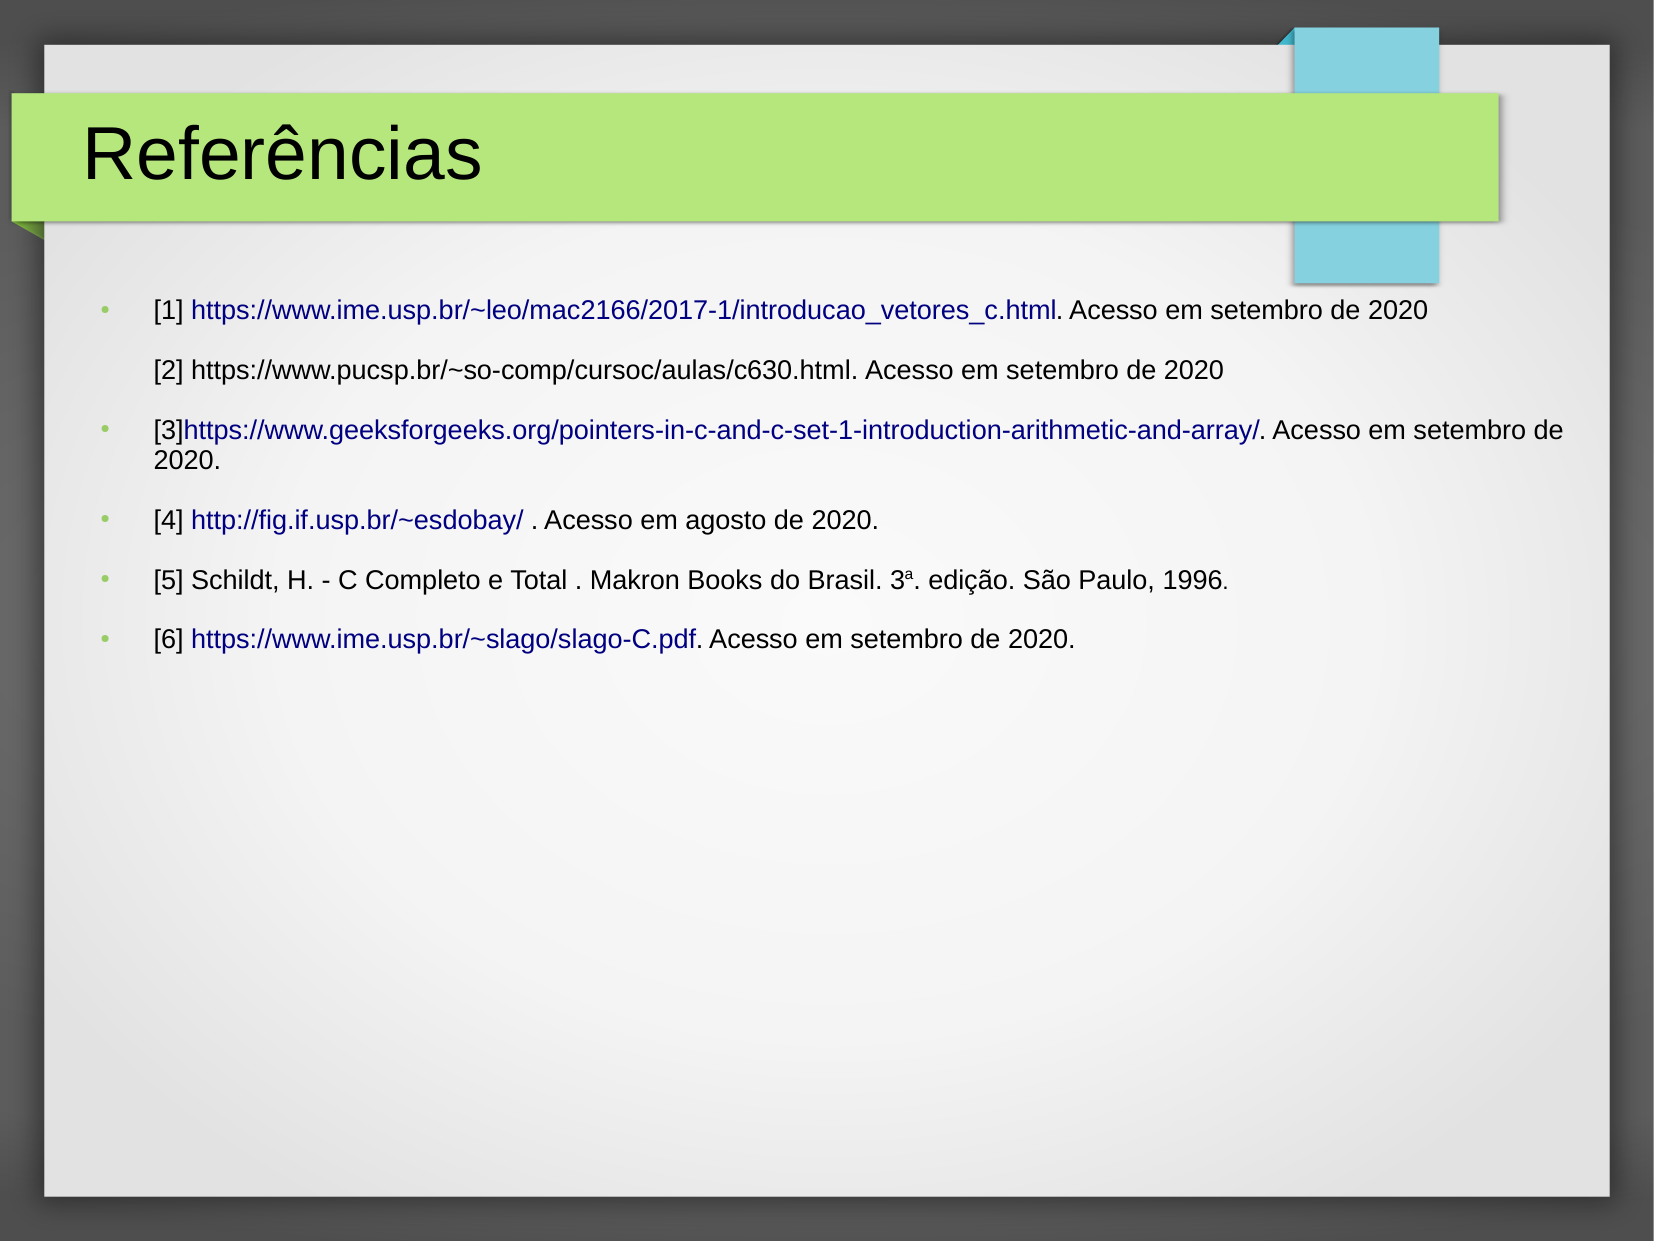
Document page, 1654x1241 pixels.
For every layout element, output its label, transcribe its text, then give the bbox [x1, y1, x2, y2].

title Referências [82, 94, 1264, 213]
list [1] https://www.ime.usp.br/~leo/mac2166/2017-1/introducao_vetores_c.html. Acesso em setembro de 2020 [2] https://www.pucsp.br/~so-comp/cursoc/aulas/c630.html. Acesso em setembro de 2020 [3]https://www.geeksforgeeks.org/pointers-in-c-and-c-set-1-introduction-arithmetic-and-array/. Acesso em setembro de 2020. [4] http://fig.if.usp.br/~esdobay/ . Acesso em agosto de 2020. [5] Schildt, H. - C Completo e Total . Makron Books do Brasil. 3a. edição. São Paulo, 1996. [6] https://www.ime.usp.br/~slago/slago-C.pdf. Acesso em setembro de 2020. [82, 295, 1571, 1015]
picture [0, 0, 1654, 1241]
